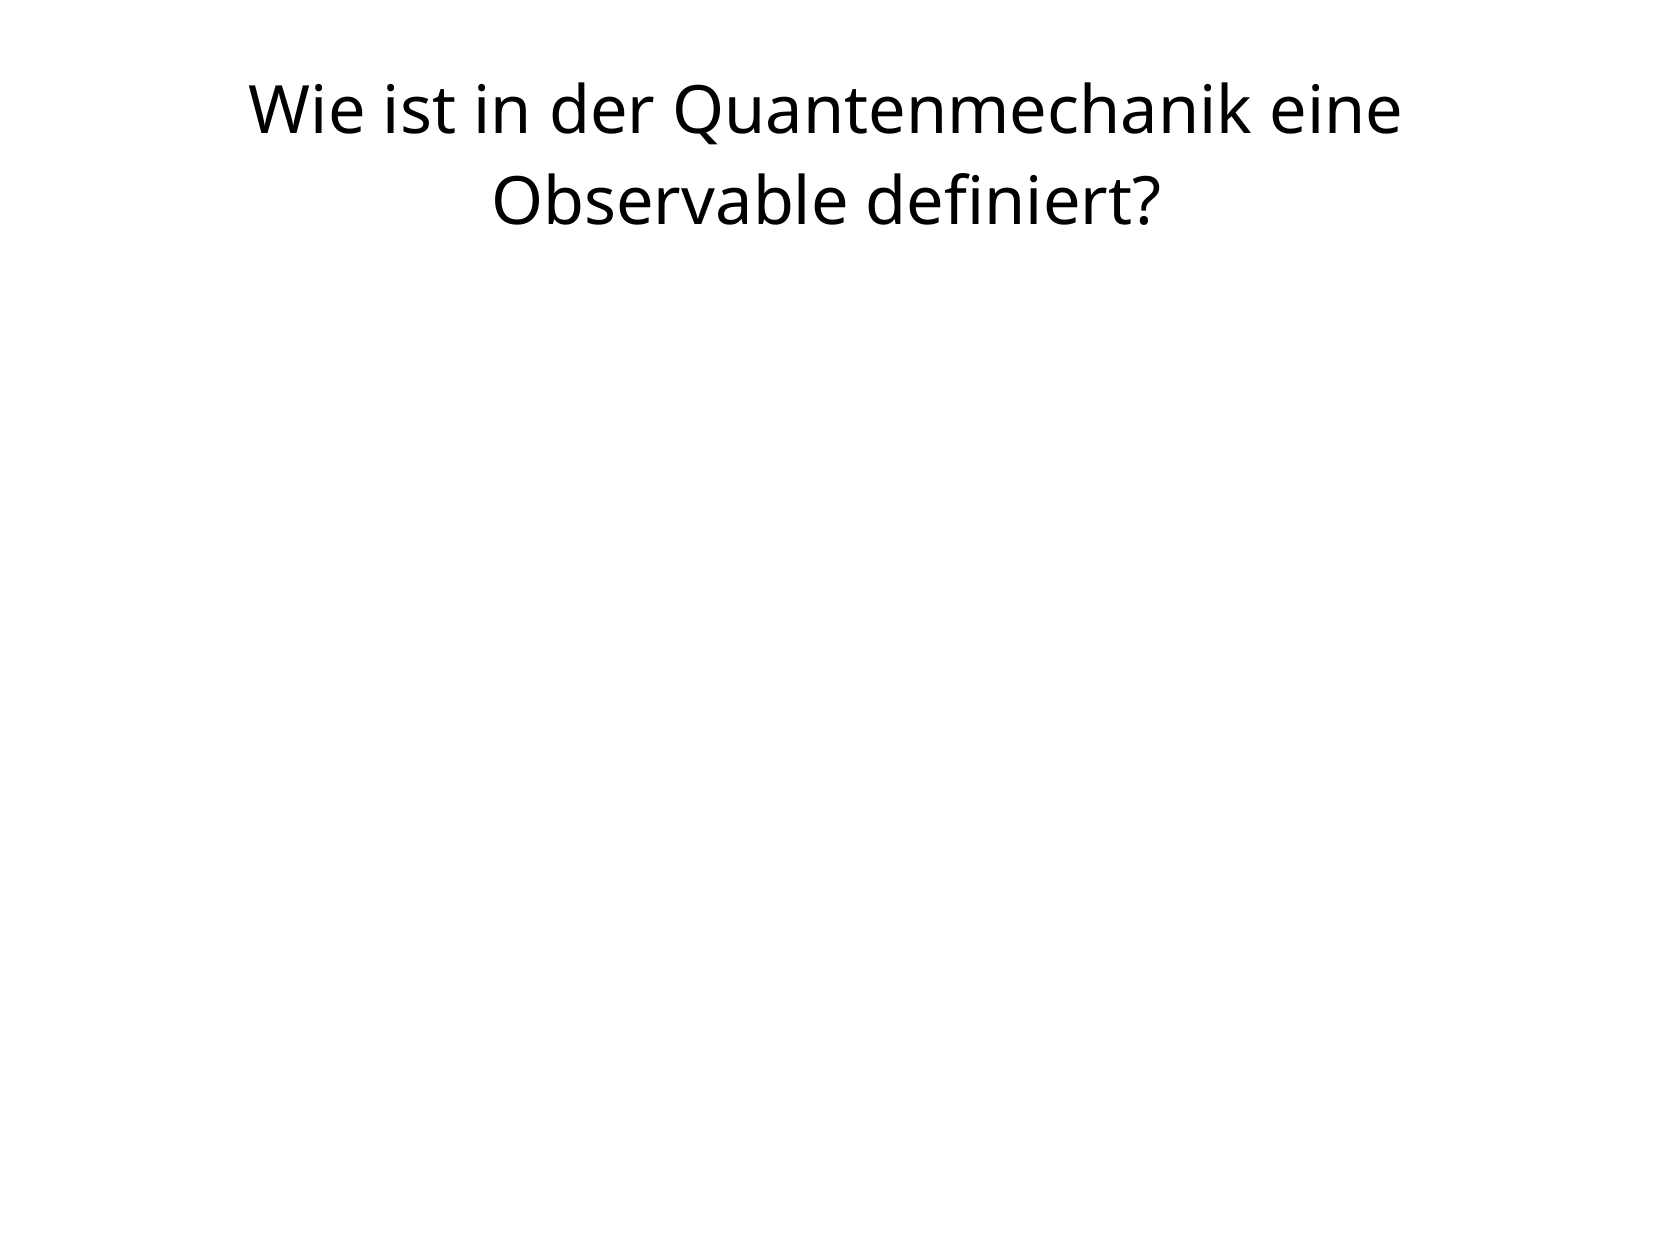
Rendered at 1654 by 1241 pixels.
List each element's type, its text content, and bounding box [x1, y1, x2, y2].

title Wie ist in der Quantenmechanik eine Observable definiert? [82, 49, 1571, 257]
